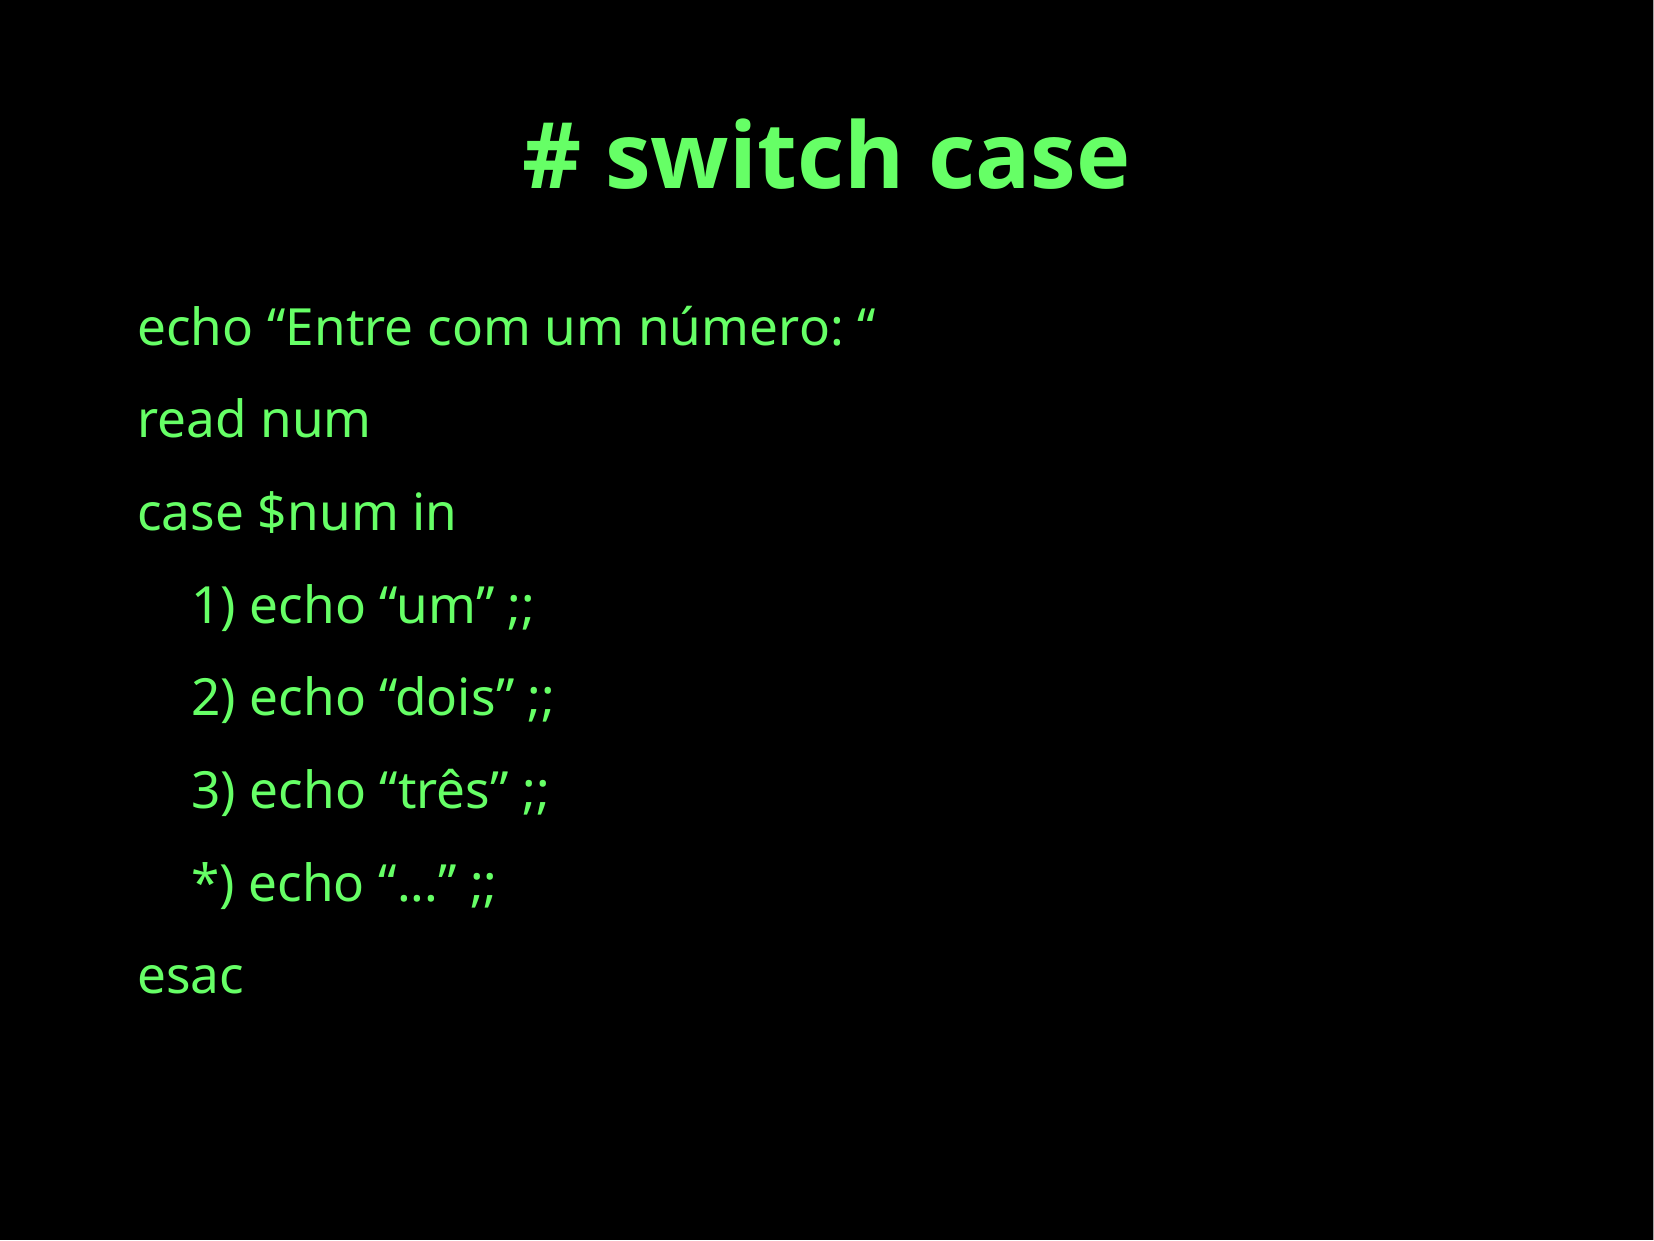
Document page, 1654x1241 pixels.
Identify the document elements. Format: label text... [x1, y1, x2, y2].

title # switch case [82, 49, 1571, 257]
list echo “Entre com um número: “ read num case $num in 1) echo “um” ;; 2) echo “dois” ;; 3) echo “três” ;; *) echo “...” ;; esac [82, 290, 1571, 1010]
